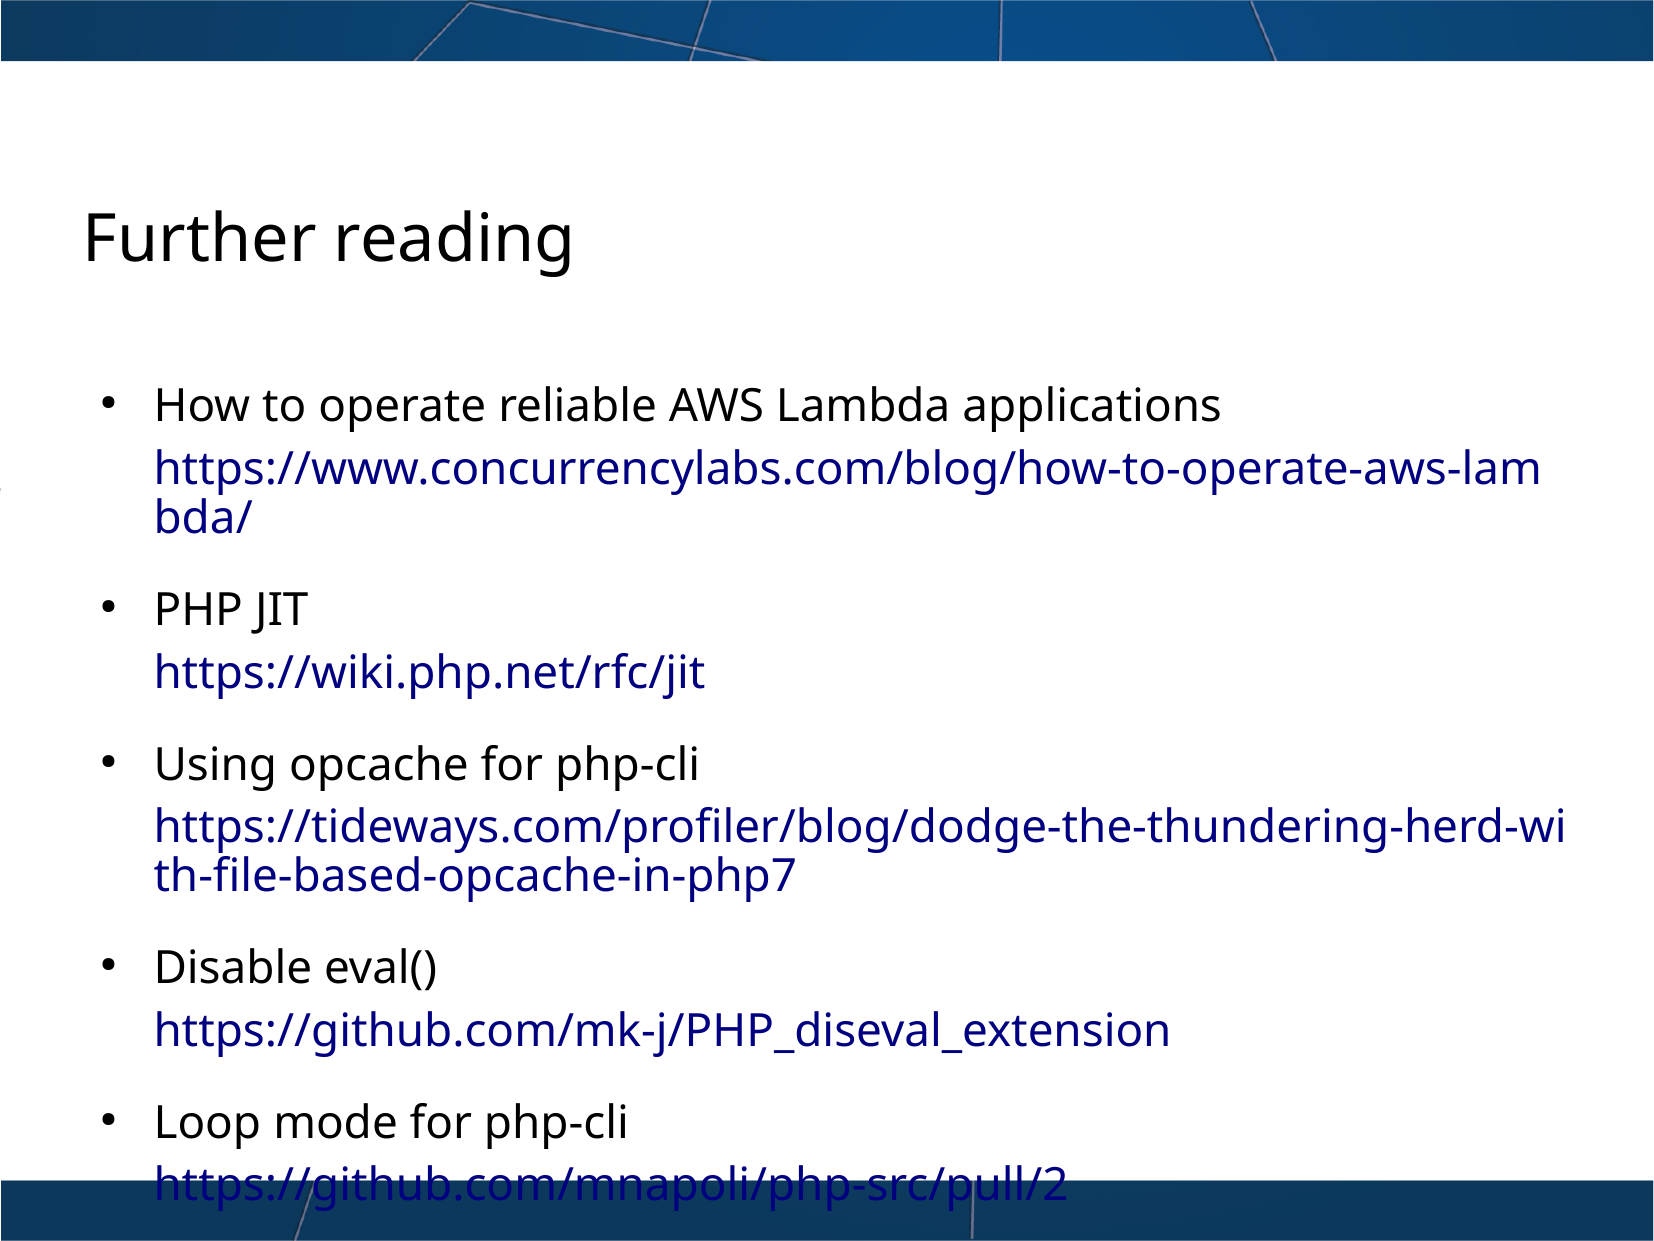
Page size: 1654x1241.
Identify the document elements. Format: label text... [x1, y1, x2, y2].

picture [0, 0, 1654, 1241]
list How to operate reliable AWS Lambda applications https://www.concurrencylabs.com/blog/how-to-operate-aws-lambda/ PHP JIT https://wiki.php.net/rfc/jit Using opcache for php-cli https://tideways.com/profiler/blog/dodge-the-thundering-herd-with-file-based-opcache-in-php7 Disable eval() https://github.com/mk-j/PHP_diseval_extension Loop mode for php-cli https://github.com/mnapoli/php-src/pull/2 [82, 372, 1571, 1163]
title Further reading [82, 139, 1571, 332]
